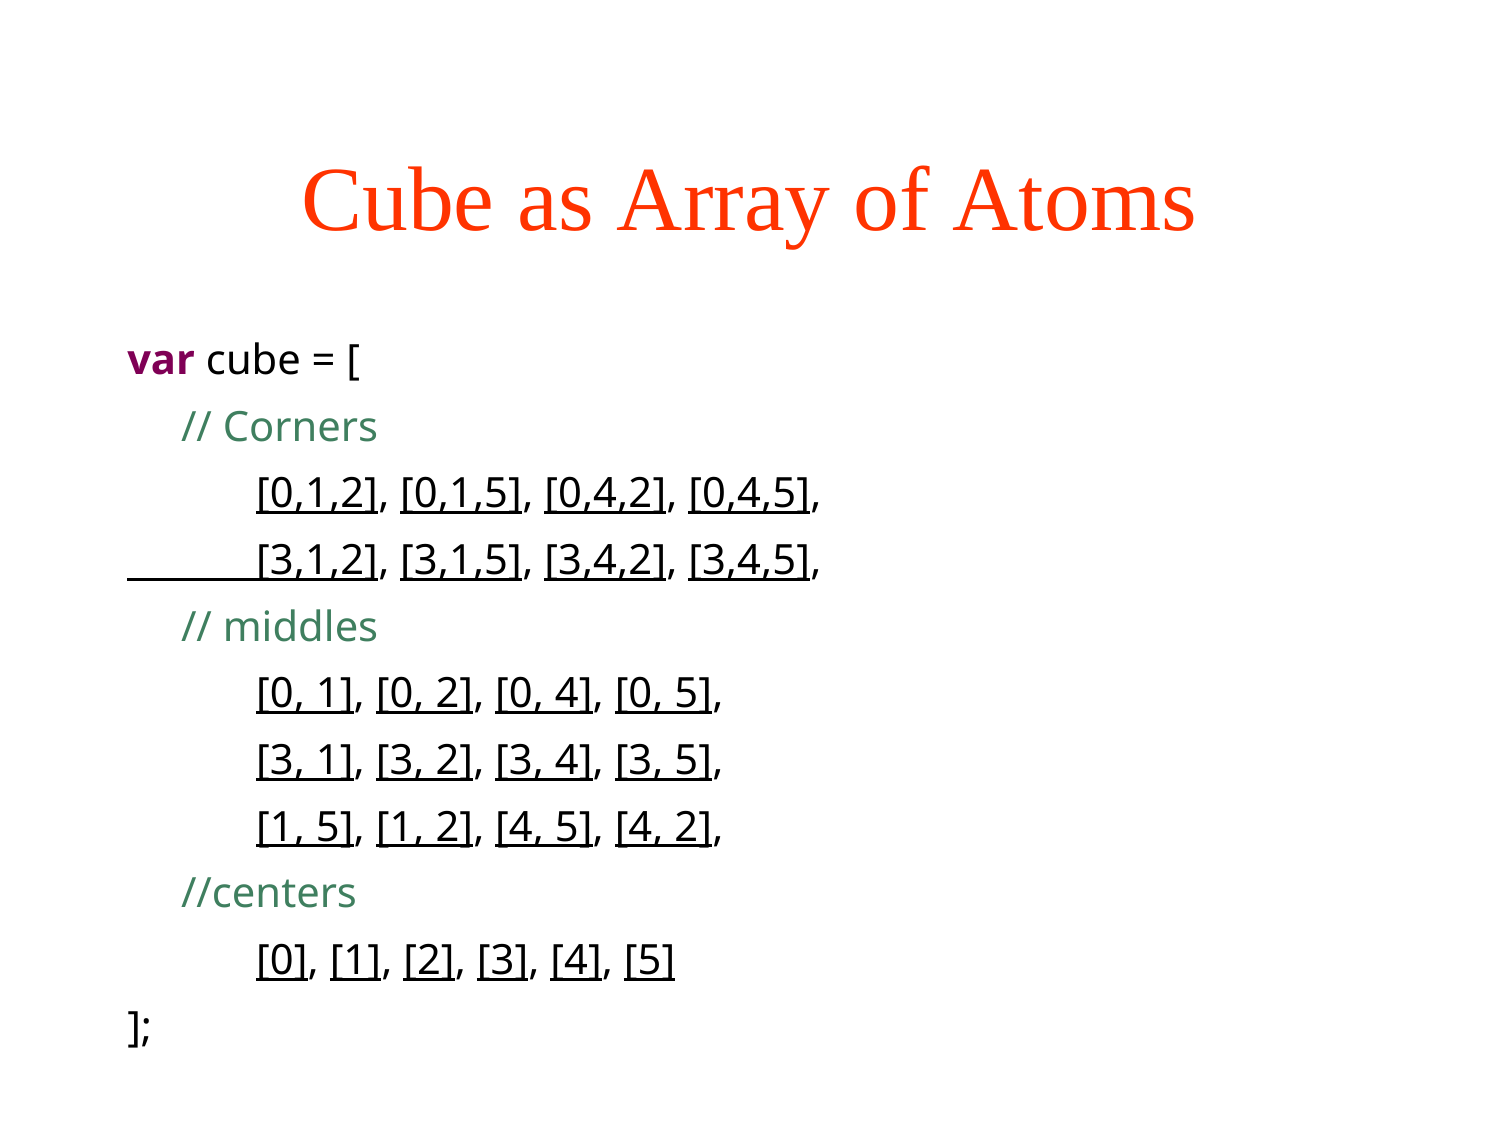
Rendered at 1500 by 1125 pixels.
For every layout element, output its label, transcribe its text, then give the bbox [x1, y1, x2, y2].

title Cube as Array of Atoms [112, 99, 1388, 288]
list var cube = [ // Corners [0,1,2], [0,1,5], [0,4,2], [0,4,5], [3,1,2], [3,1,5], [3,4,2], [3,4,5], // middles [0, 1], [0, 2], [0, 4], [0, 5], [3, 1], [3, 2], [3, 4], [3, 5], [1, 5], [1, 2], [4, 5], [4, 2], //centers [0], [1], [2], [3], [4], [5] ]; [112, 324, 1388, 1124]
